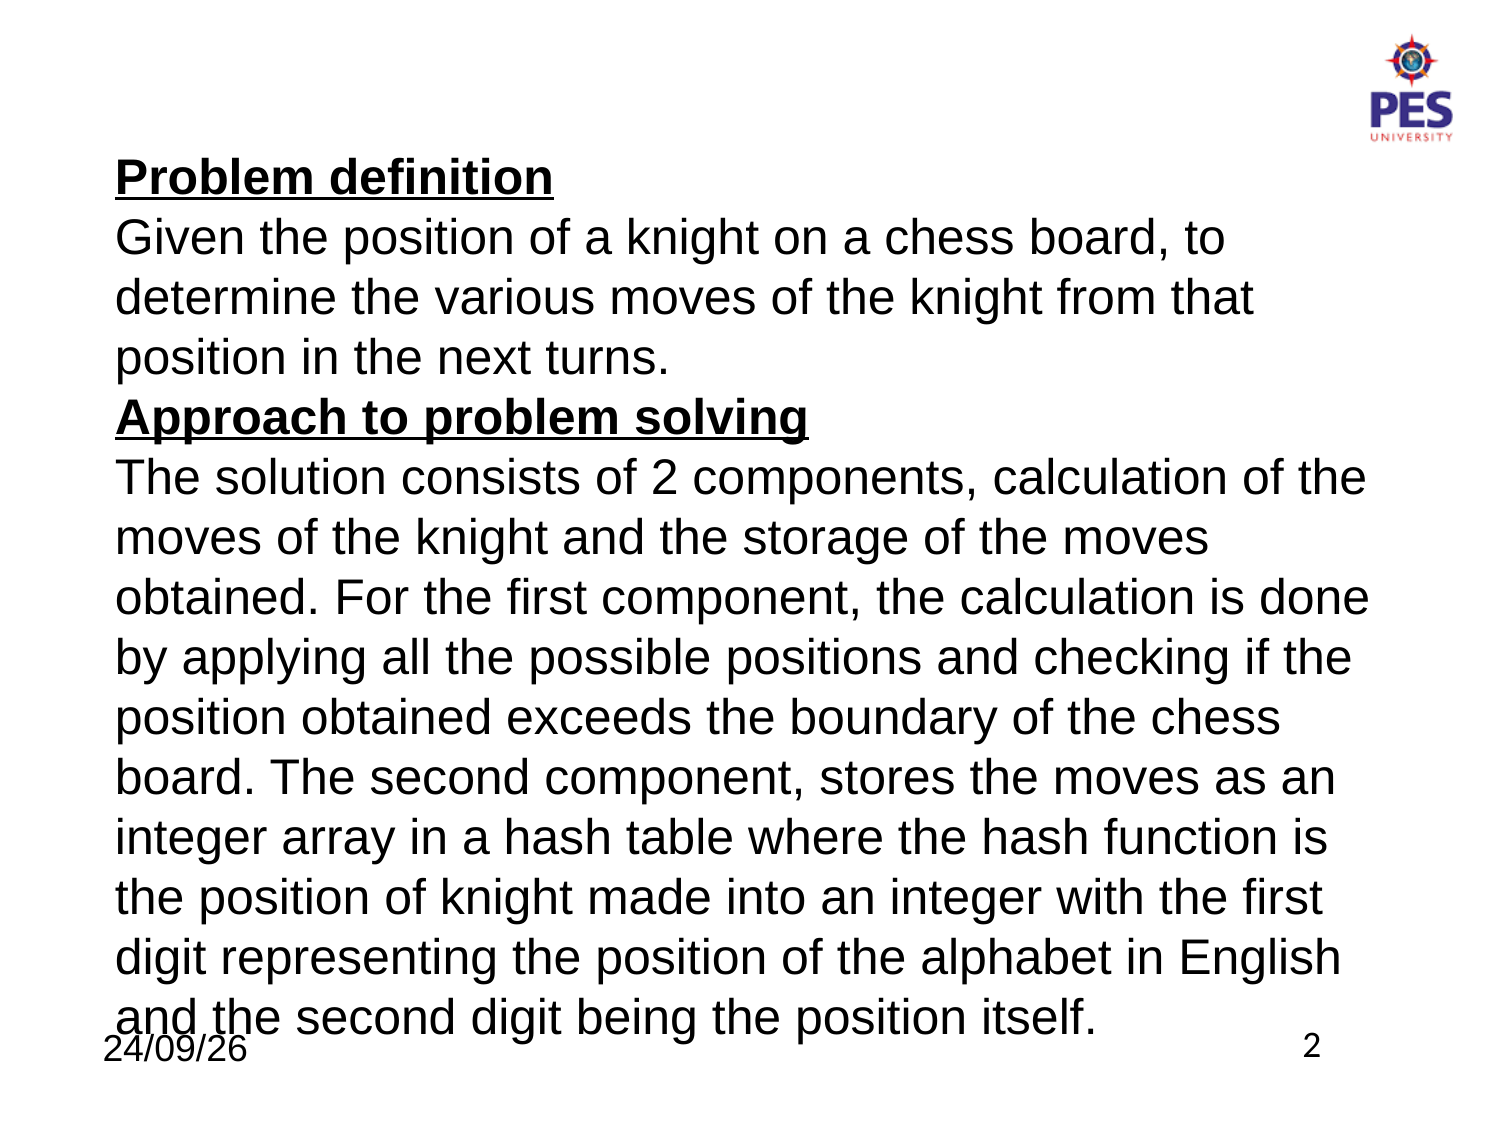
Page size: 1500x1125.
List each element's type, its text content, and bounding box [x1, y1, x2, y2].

picture [1324, 0, 1500, 176]
text_box <number> [1287, 1012, 1425, 1073]
text_box Problem definition Given the position of a knight on a chess board, to determine the various moves of the knight from that position in the next turns. Approach to problem solving The solution consists of 2 components, calculation of the moves of the knight and the storage of the moves obtained. For the first component, the calculation is done by applying all the possible positions and checking if the position obtained exceeds the boundary of the chess board. The second component, stores the moves as an integer array in a hash table where the hash function is the position of knight made into an integer with the first digit representing the position of the alphabet in English and the second digit being the position itself. [100, 137, 1415, 1000]
text_box 24/11/19 [87, 1016, 316, 1087]
